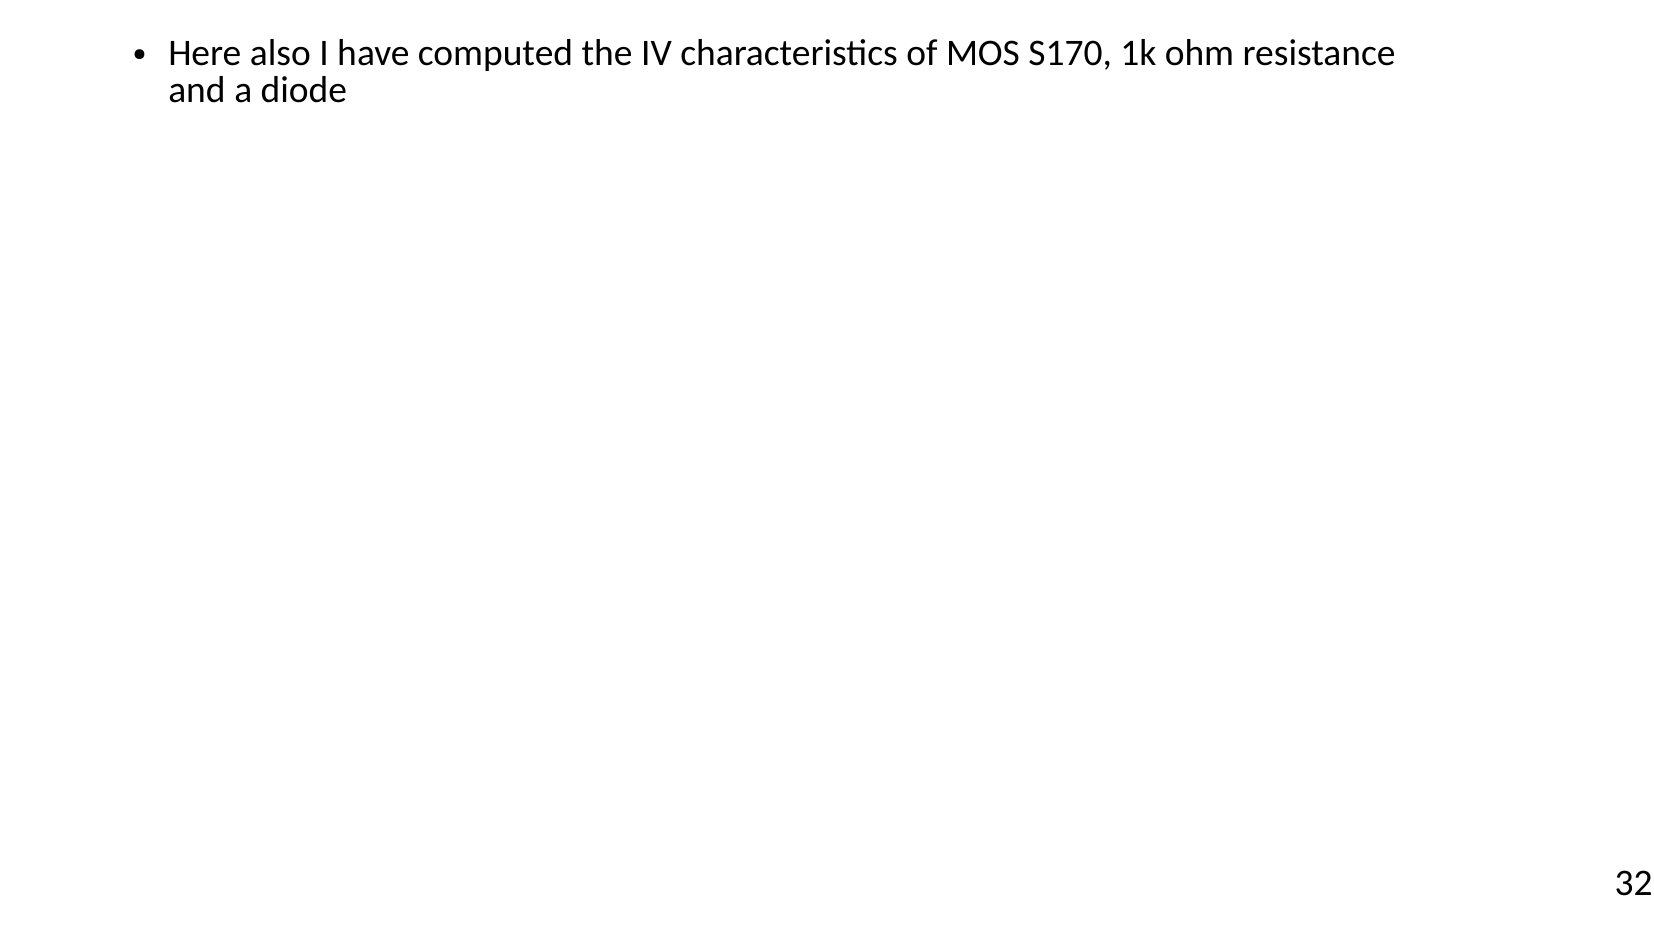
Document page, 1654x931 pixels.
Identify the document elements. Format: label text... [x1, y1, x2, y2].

text_box <number> [1479, 860, 1654, 931]
text_box Here also I have computed the IV characteristics of MOS S170, 1k ohm resistance and a diode [118, 29, 1447, 120]
